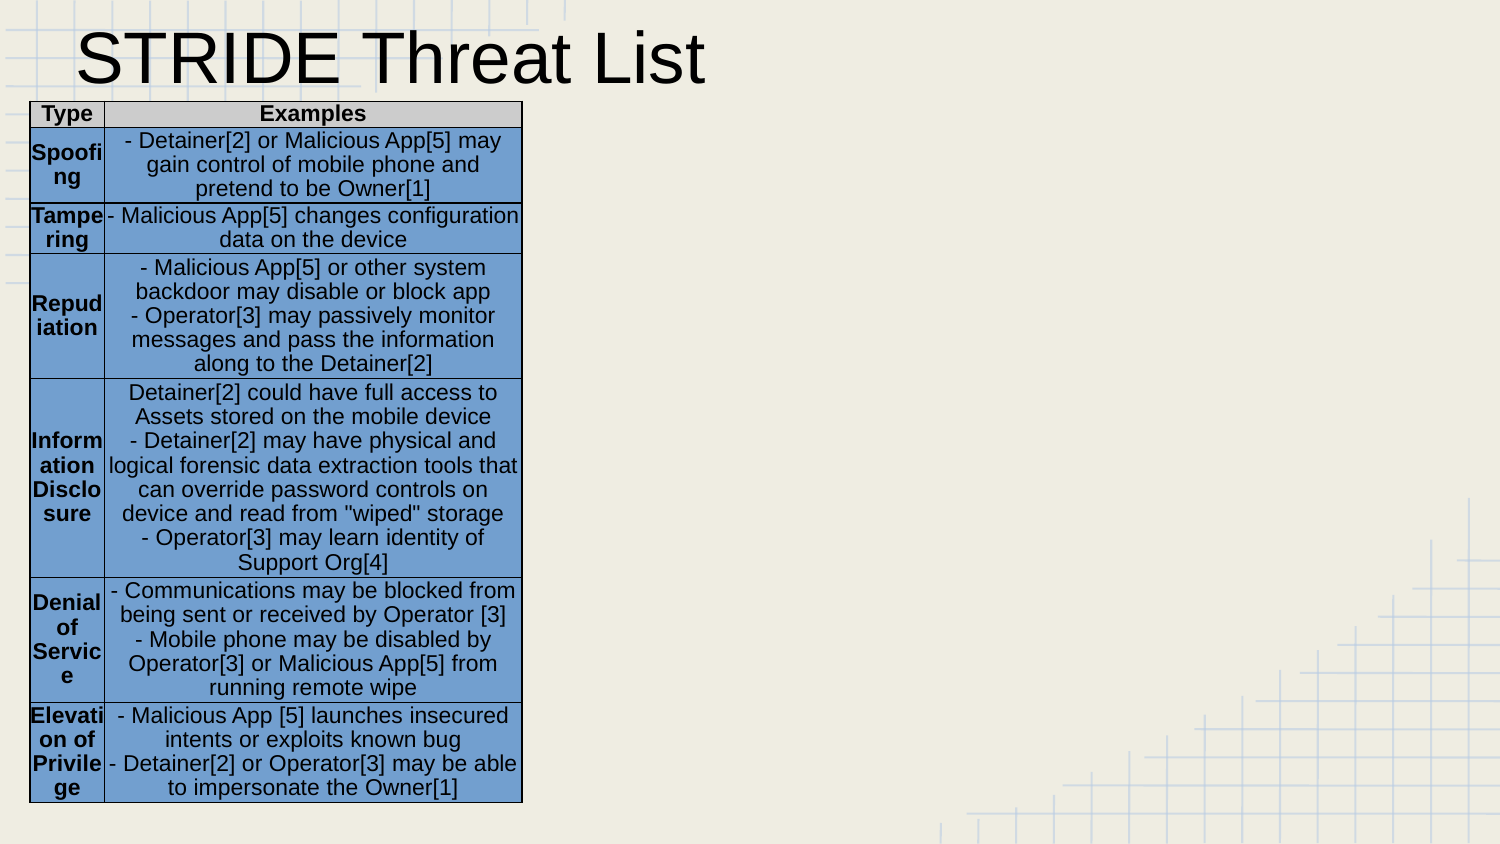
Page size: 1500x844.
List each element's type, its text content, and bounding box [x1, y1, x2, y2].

table_cell Tampering [31, 204, 104, 253]
table_cell Denial of Service [31, 578, 104, 702]
table_cell - Communications may be blocked from being sent or received by Operator [3] - Mobile phone may be disabled by Operator[3] or Malicious App[5] from running remote wipe [105, 578, 521, 702]
table_cell Detainer[2] could have full access to Assets stored on the mobile device - Detainer[2] may have physical and logical forensic data extraction tools that can override password controls on device and read from "wiped" storage - Operator[3] may learn identity of Support Org[4] [105, 379, 521, 577]
table_cell Spoofing [31, 128, 104, 202]
table_header Type [31, 102, 104, 127]
table_cell Elevation of Privilege [31, 703, 104, 802]
table_cell - Detainer[2] or Malicious App[5] may gain control of mobile phone and pretend to be Owner[1] [105, 128, 521, 202]
title STRIDE Threat List [75, 16, 1276, 183]
table_cell - Malicious App [5] launches insecured intents or exploits known bug - Detainer[2] or Operator[3] may be able to impersonate the Owner[1] [105, 703, 521, 802]
table_cell Repudiation [31, 254, 104, 378]
table_cell - Malicious App[5] changes configuration data on the device [105, 204, 521, 253]
table_cell Information Disclosure [31, 379, 104, 577]
table_header Examples [105, 102, 521, 127]
table_cell - Malicious App[5] or other system backdoor may disable or block app - Operator[3] may passively monitor messages and pass the information along to the Detainer[2] [105, 254, 521, 378]
